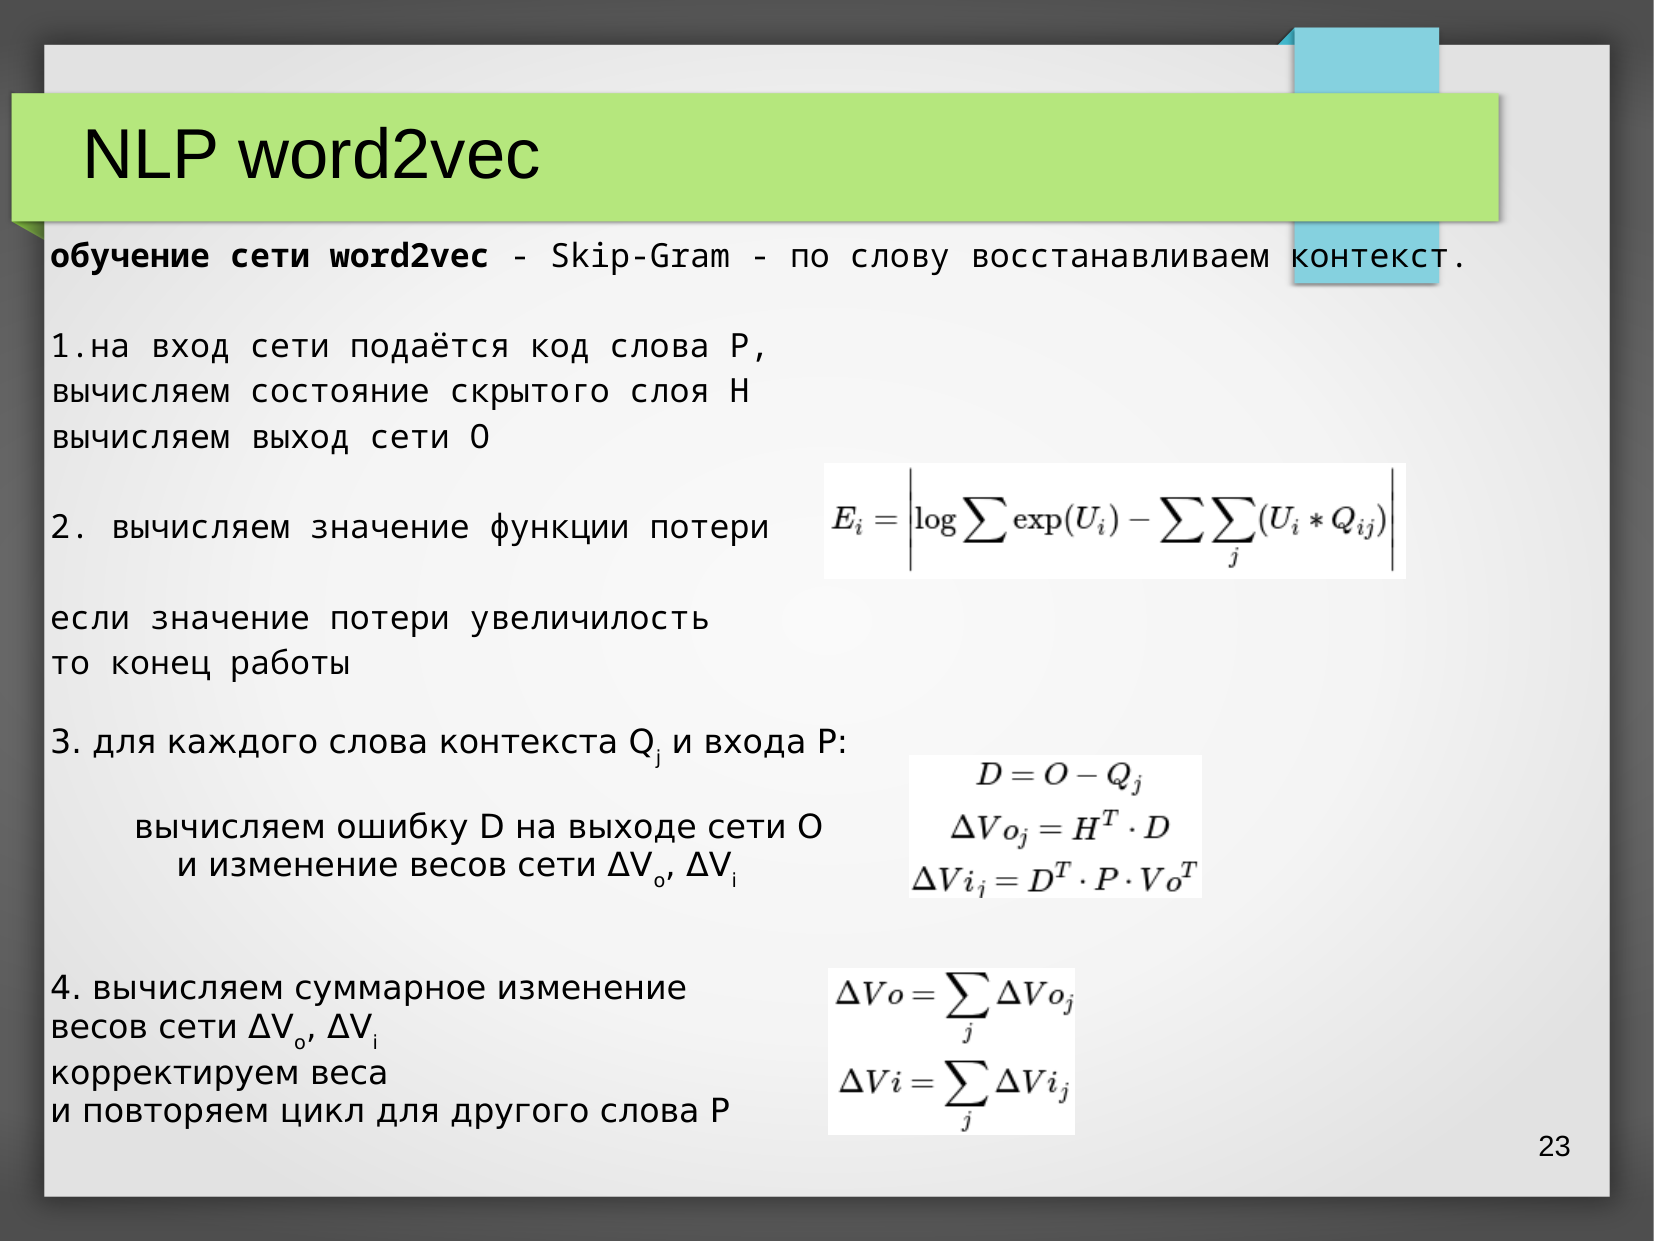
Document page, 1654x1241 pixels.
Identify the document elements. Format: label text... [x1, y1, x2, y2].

picture [0, 0, 1654, 1241]
title NLP word2vec [82, 113, 1406, 194]
text_box обучение сети word2vec - Skip-Gram - по слову восстанавливаем контекст. 1.на вход сети подаётся код слова P, вычисляем состояние скрытого слоя H вычисляем выход сети O 2. вычисляем значение функции потери если значение потери увеличилость то конец работы 3. для каждого слова контекста Qj и входа P: вычисляем ошибку D на выходе сети O и изменение весов сети ΔVo, ΔVi 4. вычисляем суммарное изменение весов сети ΔVo, ΔVi корректируем веса и повторяем цикл для другого слова P [35, 224, 1595, 1193]
